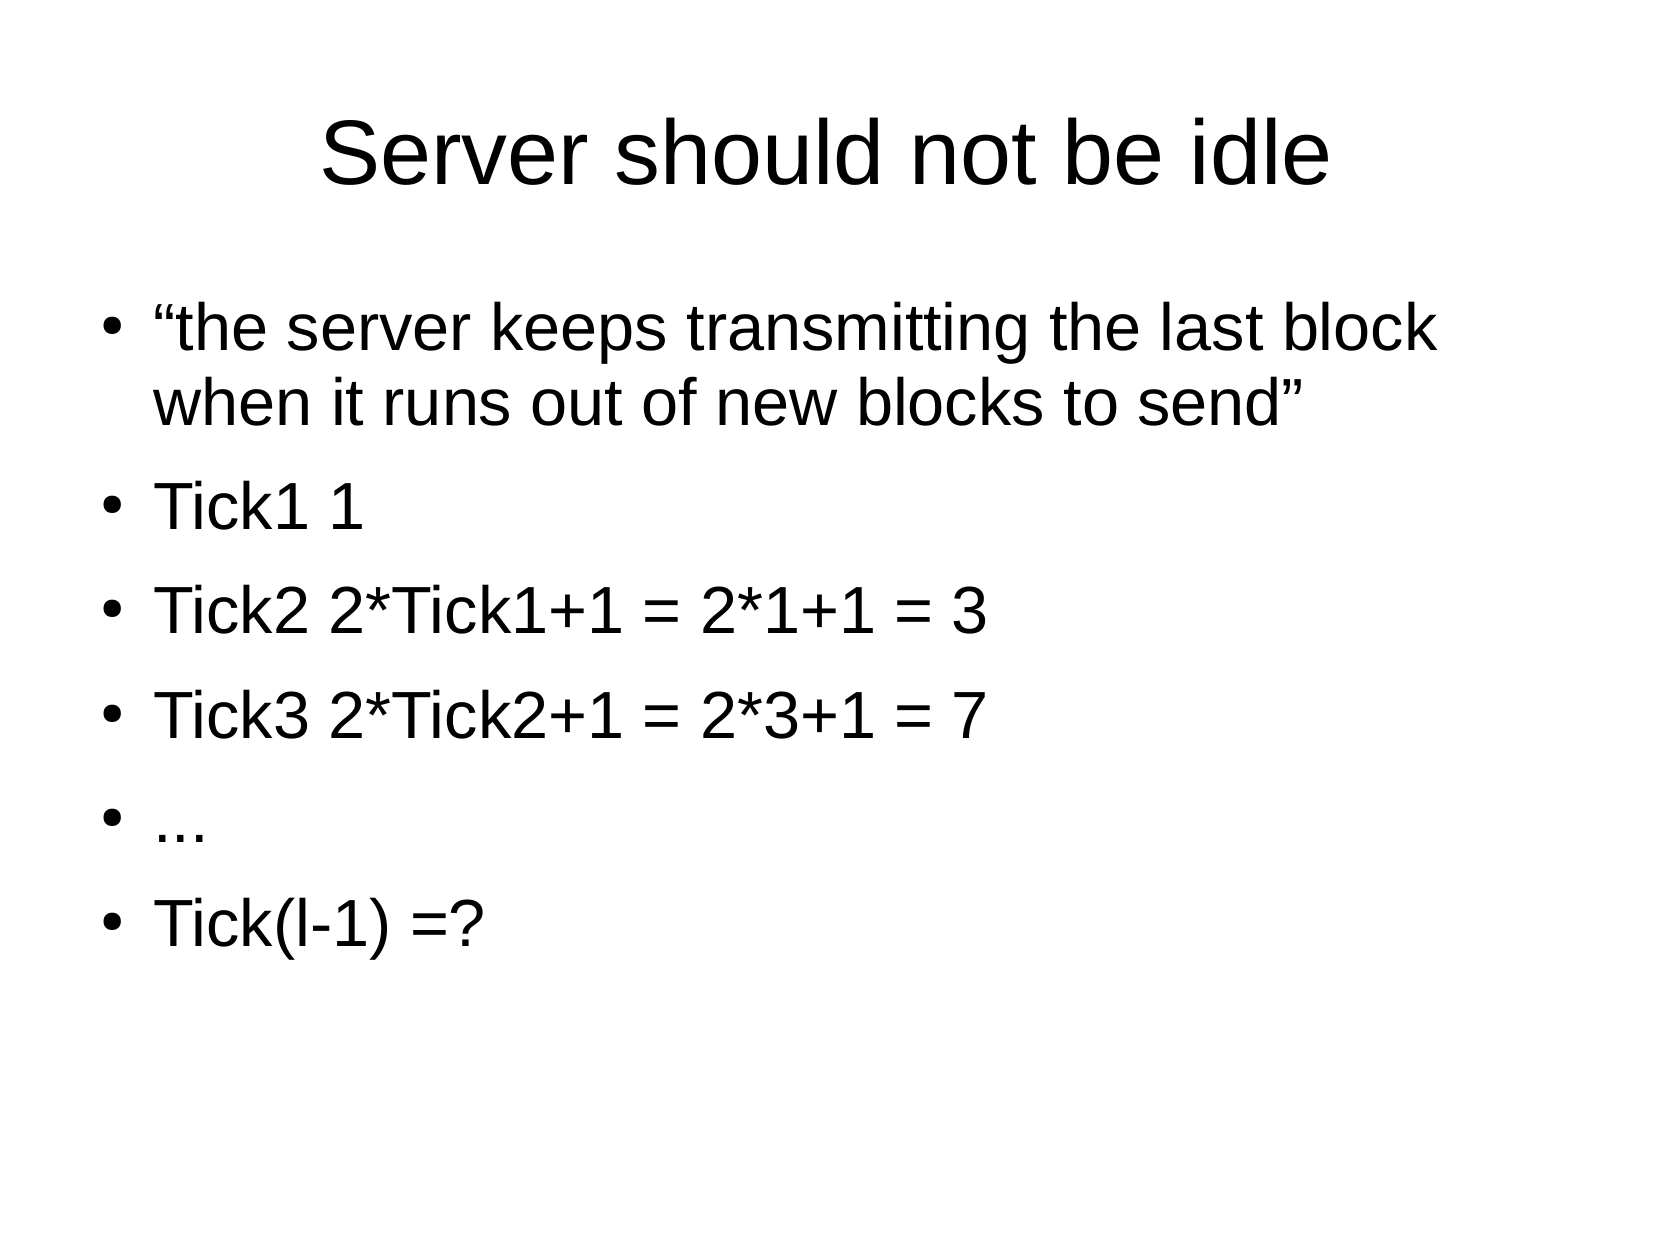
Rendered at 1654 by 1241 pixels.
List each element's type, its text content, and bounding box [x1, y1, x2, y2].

list “the server keeps transmitting the last block when it runs out of new blocks to send” Tick1 1 Tick2 2*Tick1+1 = 2*1+1 = 3 Tick3 2*Tick2+1 = 2*3+1 = 7 ... Tick(l-1) =? [82, 290, 1571, 1010]
title Server should not be idle [82, 49, 1571, 257]
